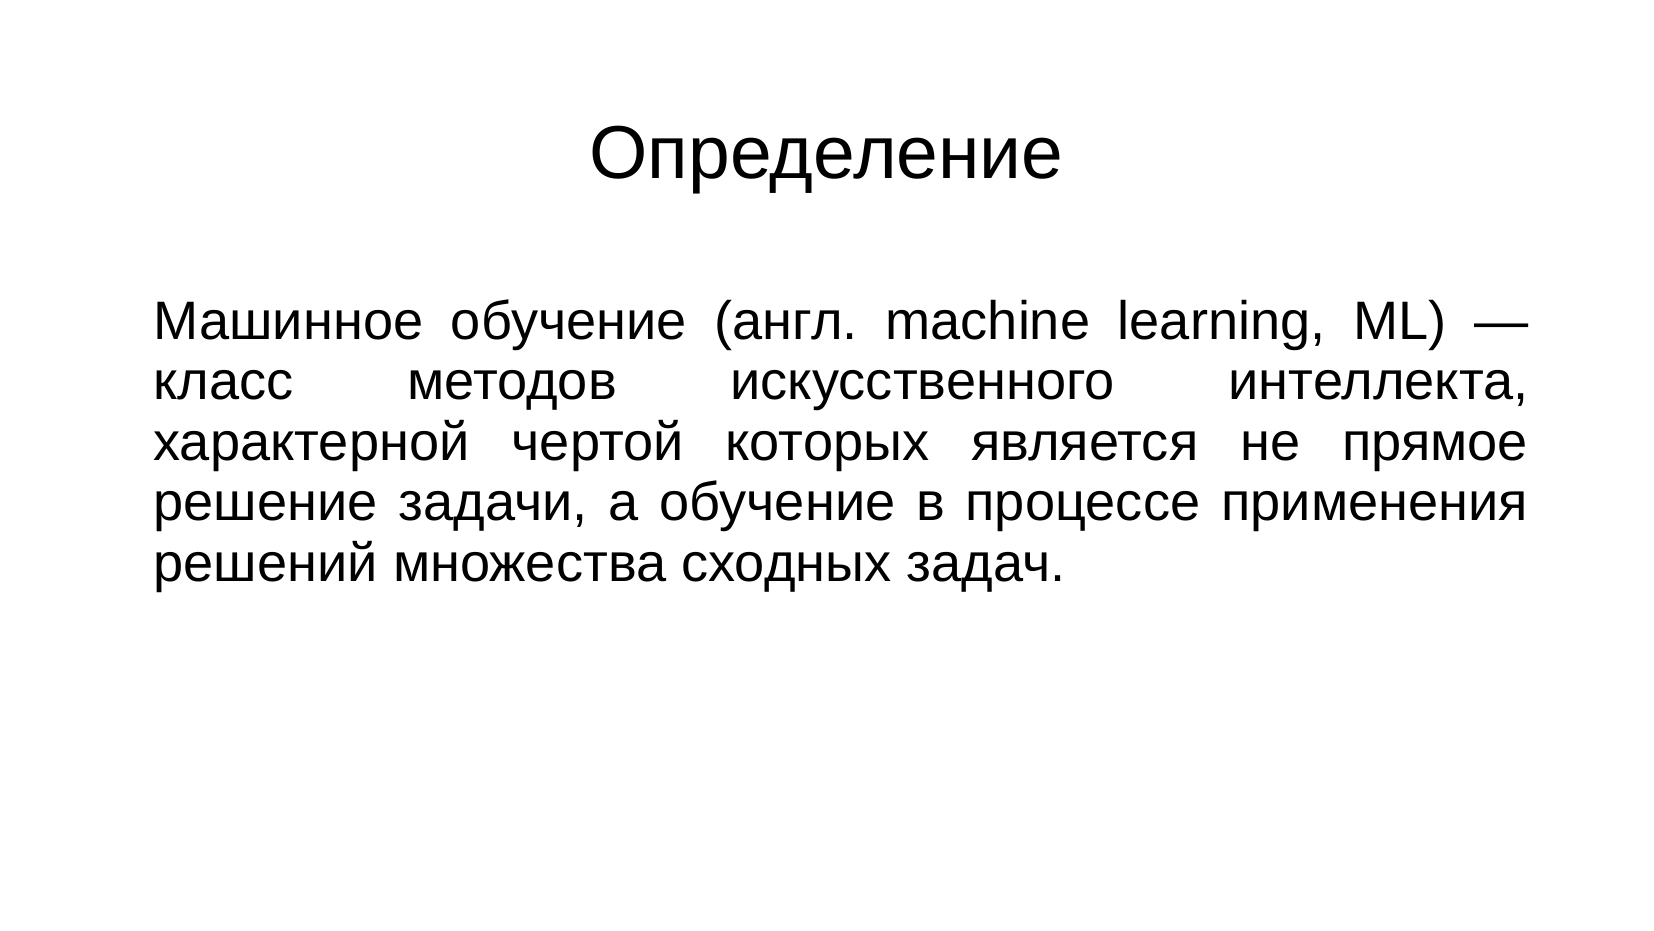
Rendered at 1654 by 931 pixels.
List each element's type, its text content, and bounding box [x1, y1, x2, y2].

title Определение [82, 49, 1571, 257]
list Машинное обучение (англ. machine learning, ML) — класс методов искусственного интеллекта, характерной чертой которых является не прямое решение задачи, а обучение в процессе применения решений множества сходных задач. [82, 290, 1531, 856]
